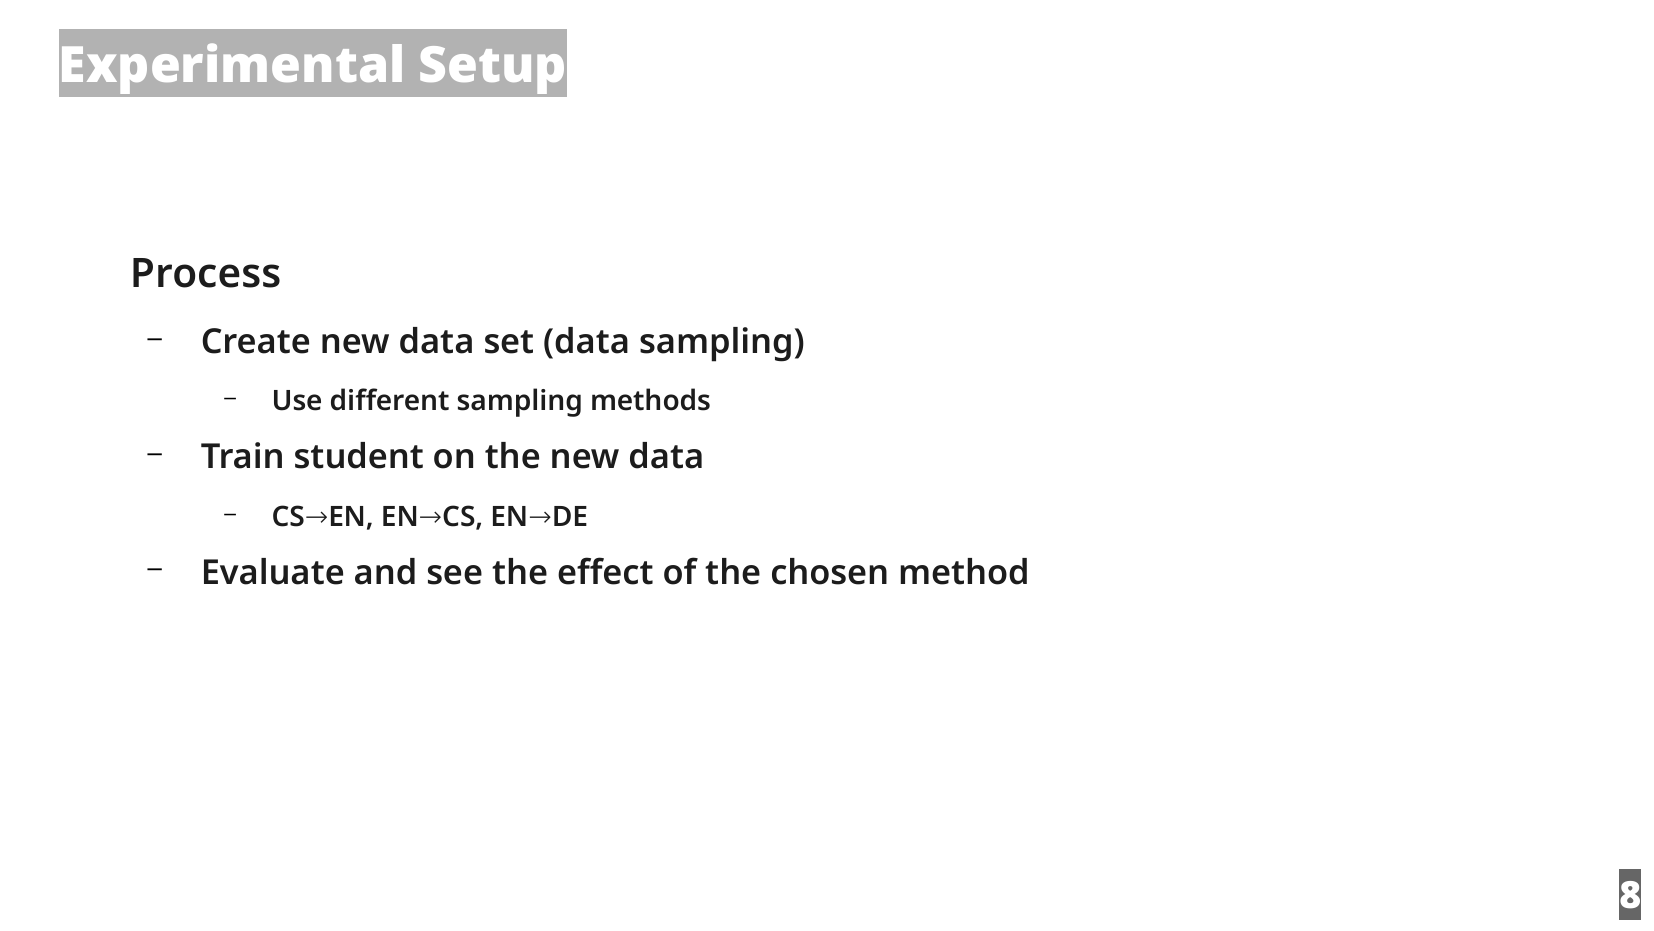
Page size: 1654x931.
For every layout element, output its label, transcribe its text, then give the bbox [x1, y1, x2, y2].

title Experimental Setup [59, 0, 1595, 98]
list Process Create new data set (data sampling) Use different sampling methods Train student on the new data CS→EN, EN→CS, EN→DE Evaluate and see the effect of the chosen method [59, 243, 1565, 820]
